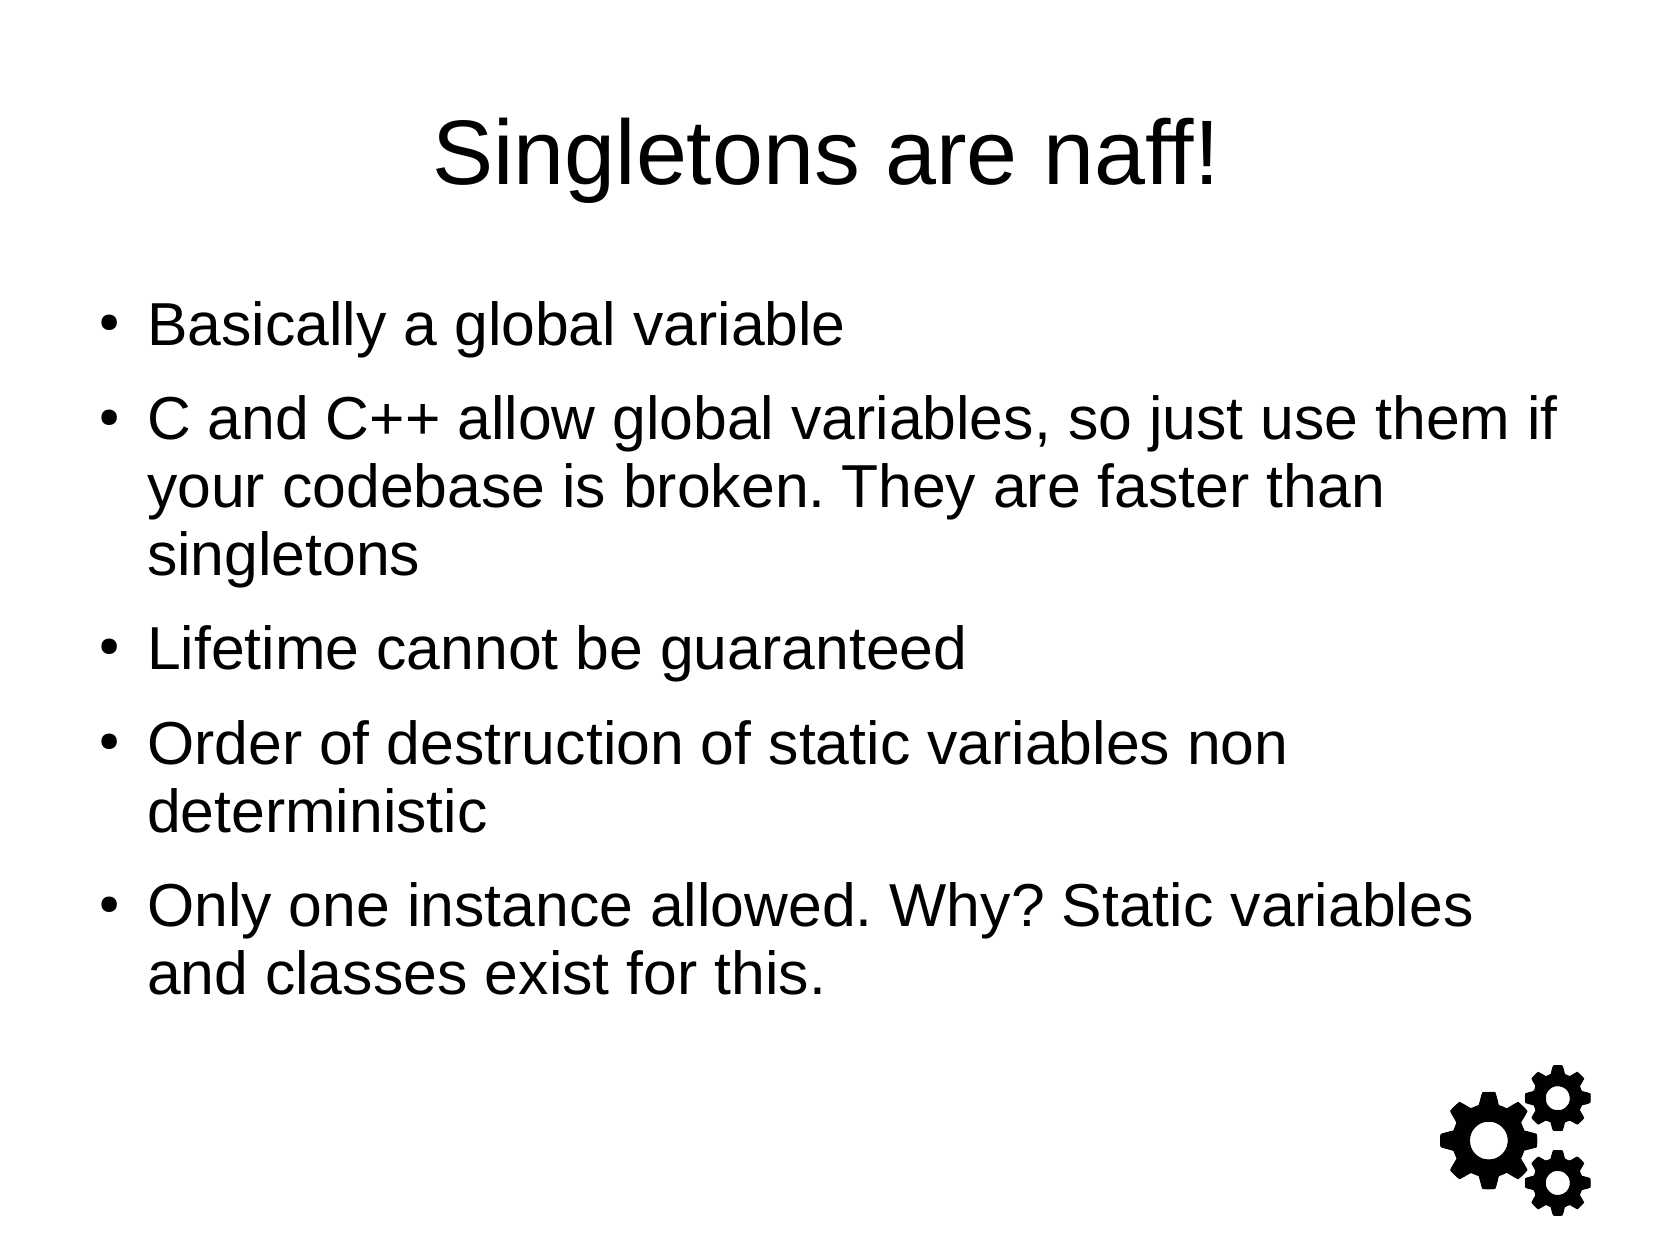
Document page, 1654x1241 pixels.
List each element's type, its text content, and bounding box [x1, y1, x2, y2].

picture [1440, 1065, 1591, 1216]
title Singletons are naff! [82, 49, 1571, 257]
list Basically a global variable C and C++ allow global variables, so just use them if your codebase is broken. They are faster than singletons Lifetime cannot be guaranteed Order of destruction of static variables non deterministic Only one instance allowed. Why? Static variables and classes exist for this. [82, 290, 1571, 1010]
